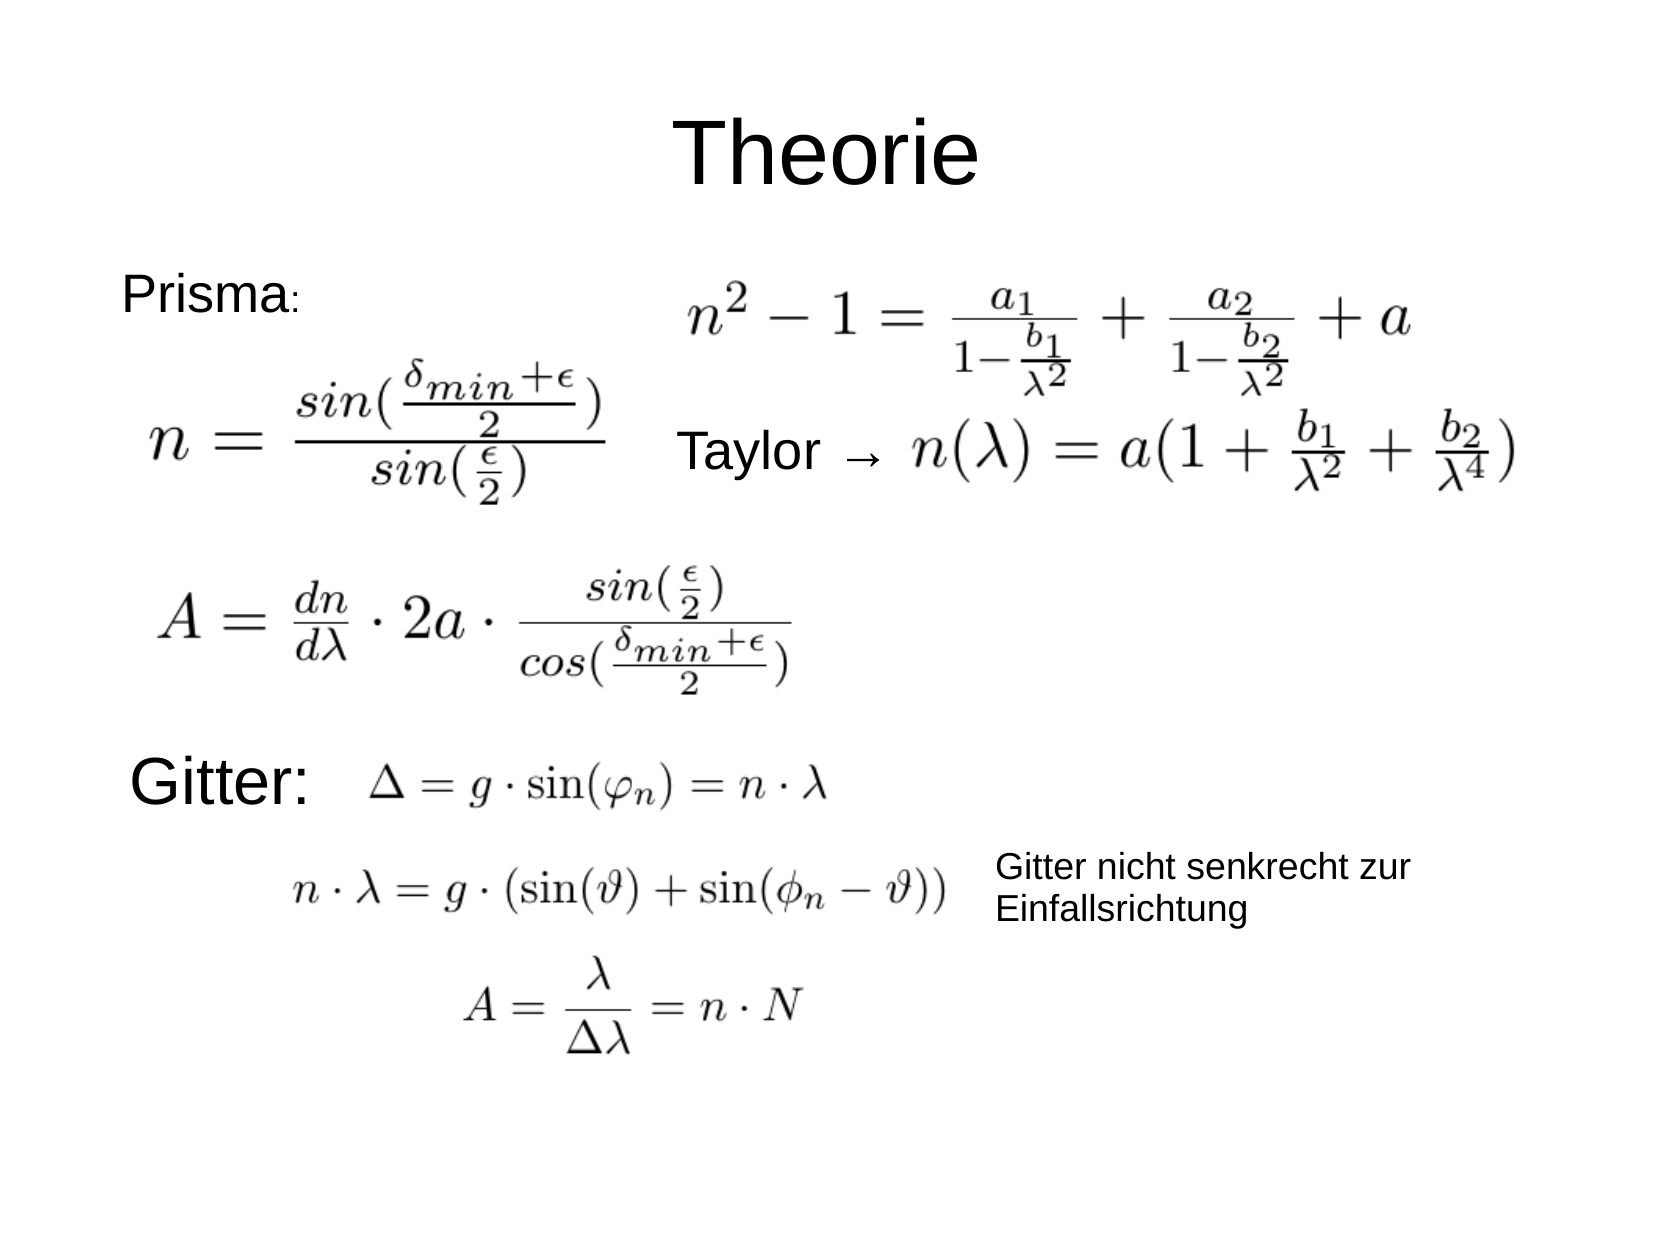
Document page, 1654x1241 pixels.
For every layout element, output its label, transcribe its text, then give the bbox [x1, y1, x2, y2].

picture [462, 945, 804, 1063]
picture [292, 862, 957, 920]
picture [153, 550, 798, 709]
text_box Prisma: [106, 256, 378, 332]
picture [366, 760, 837, 819]
title Theorie [82, 49, 1571, 257]
picture [137, 354, 615, 516]
list Gitter: [59, 744, 390, 819]
text_box Taylor → [661, 413, 1205, 489]
picture [909, 408, 1522, 497]
text_box Gitter nicht senkrecht zur Einfallsrichtung [980, 838, 1430, 957]
picture [685, 268, 1423, 402]
